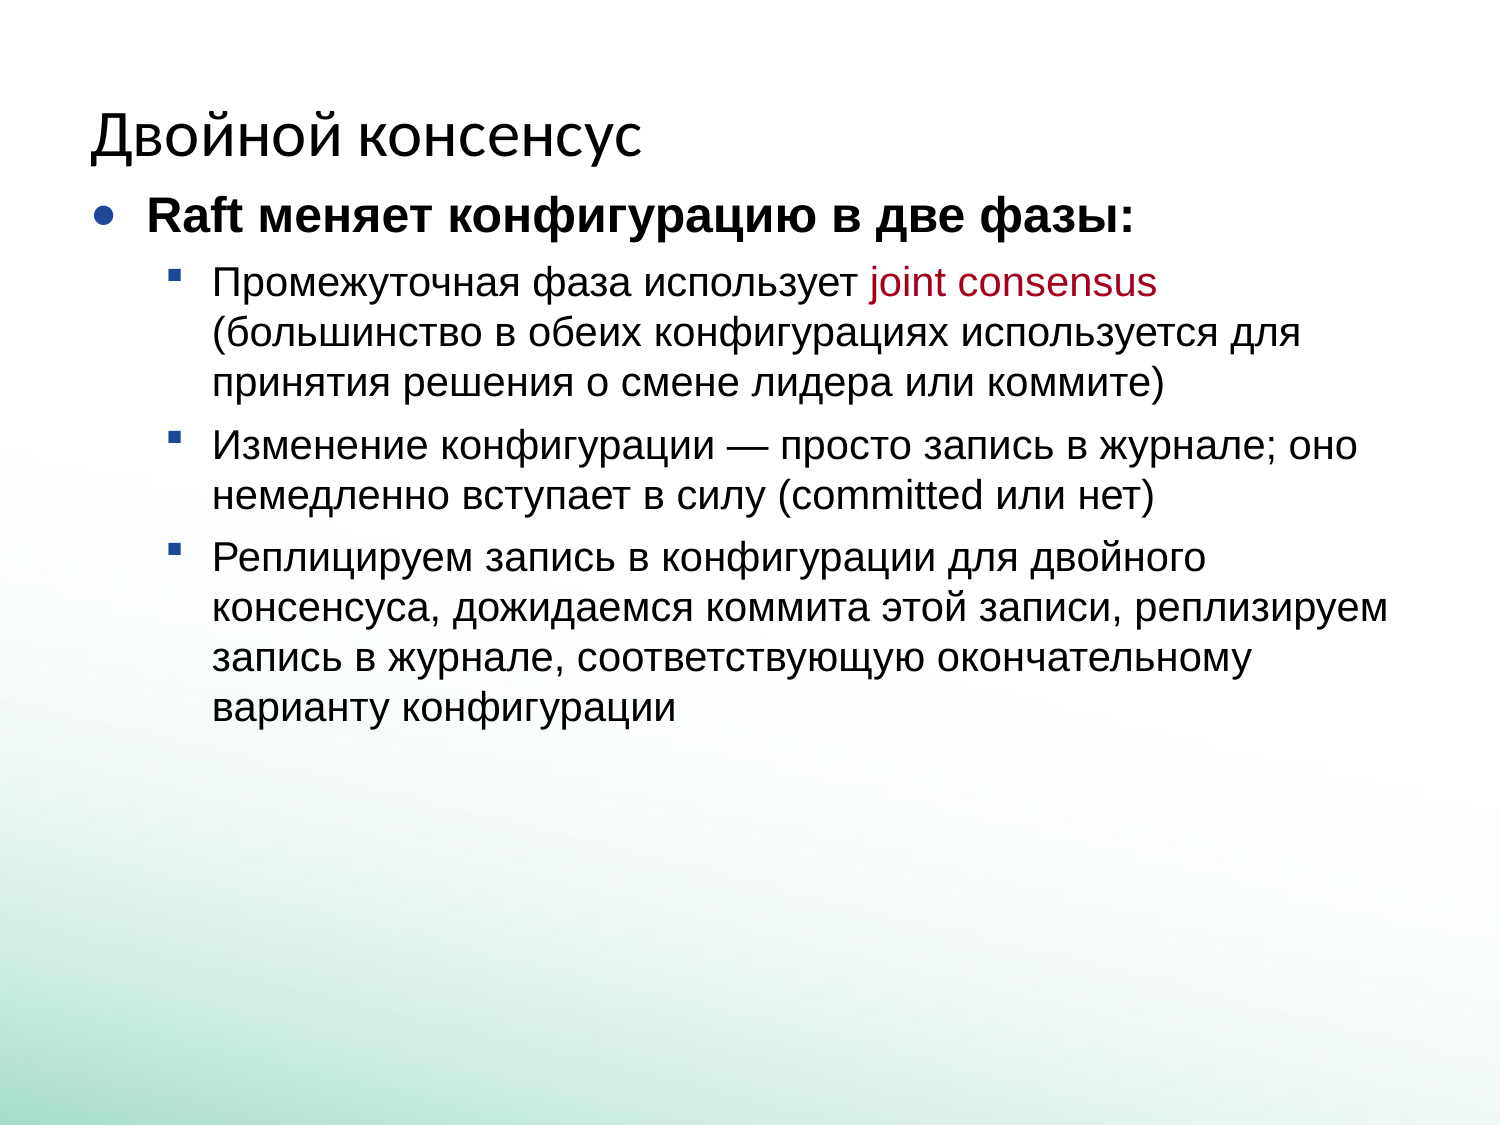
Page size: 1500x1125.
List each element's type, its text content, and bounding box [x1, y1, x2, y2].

title Двойной консенсус [75, 79, 1425, 180]
list Raft меняет конфигурацию в две фазы: Промежуточная фаза использует joint consensus (большинство в обеих конфигурациях используется для принятия решения о смене лидера или коммите) Изменение конфигурации — просто запись в журнале; оно немедленно вступает в силу (committed или нет) Реплицируем запись в конфигурации для двойного консенсуса, дожидаемся коммита этой записи, реплизируем запись в журнале, соответствующую окончательному варианту конфигурации [75, 180, 1425, 600]
picture [0, 0, 1500, 1125]
